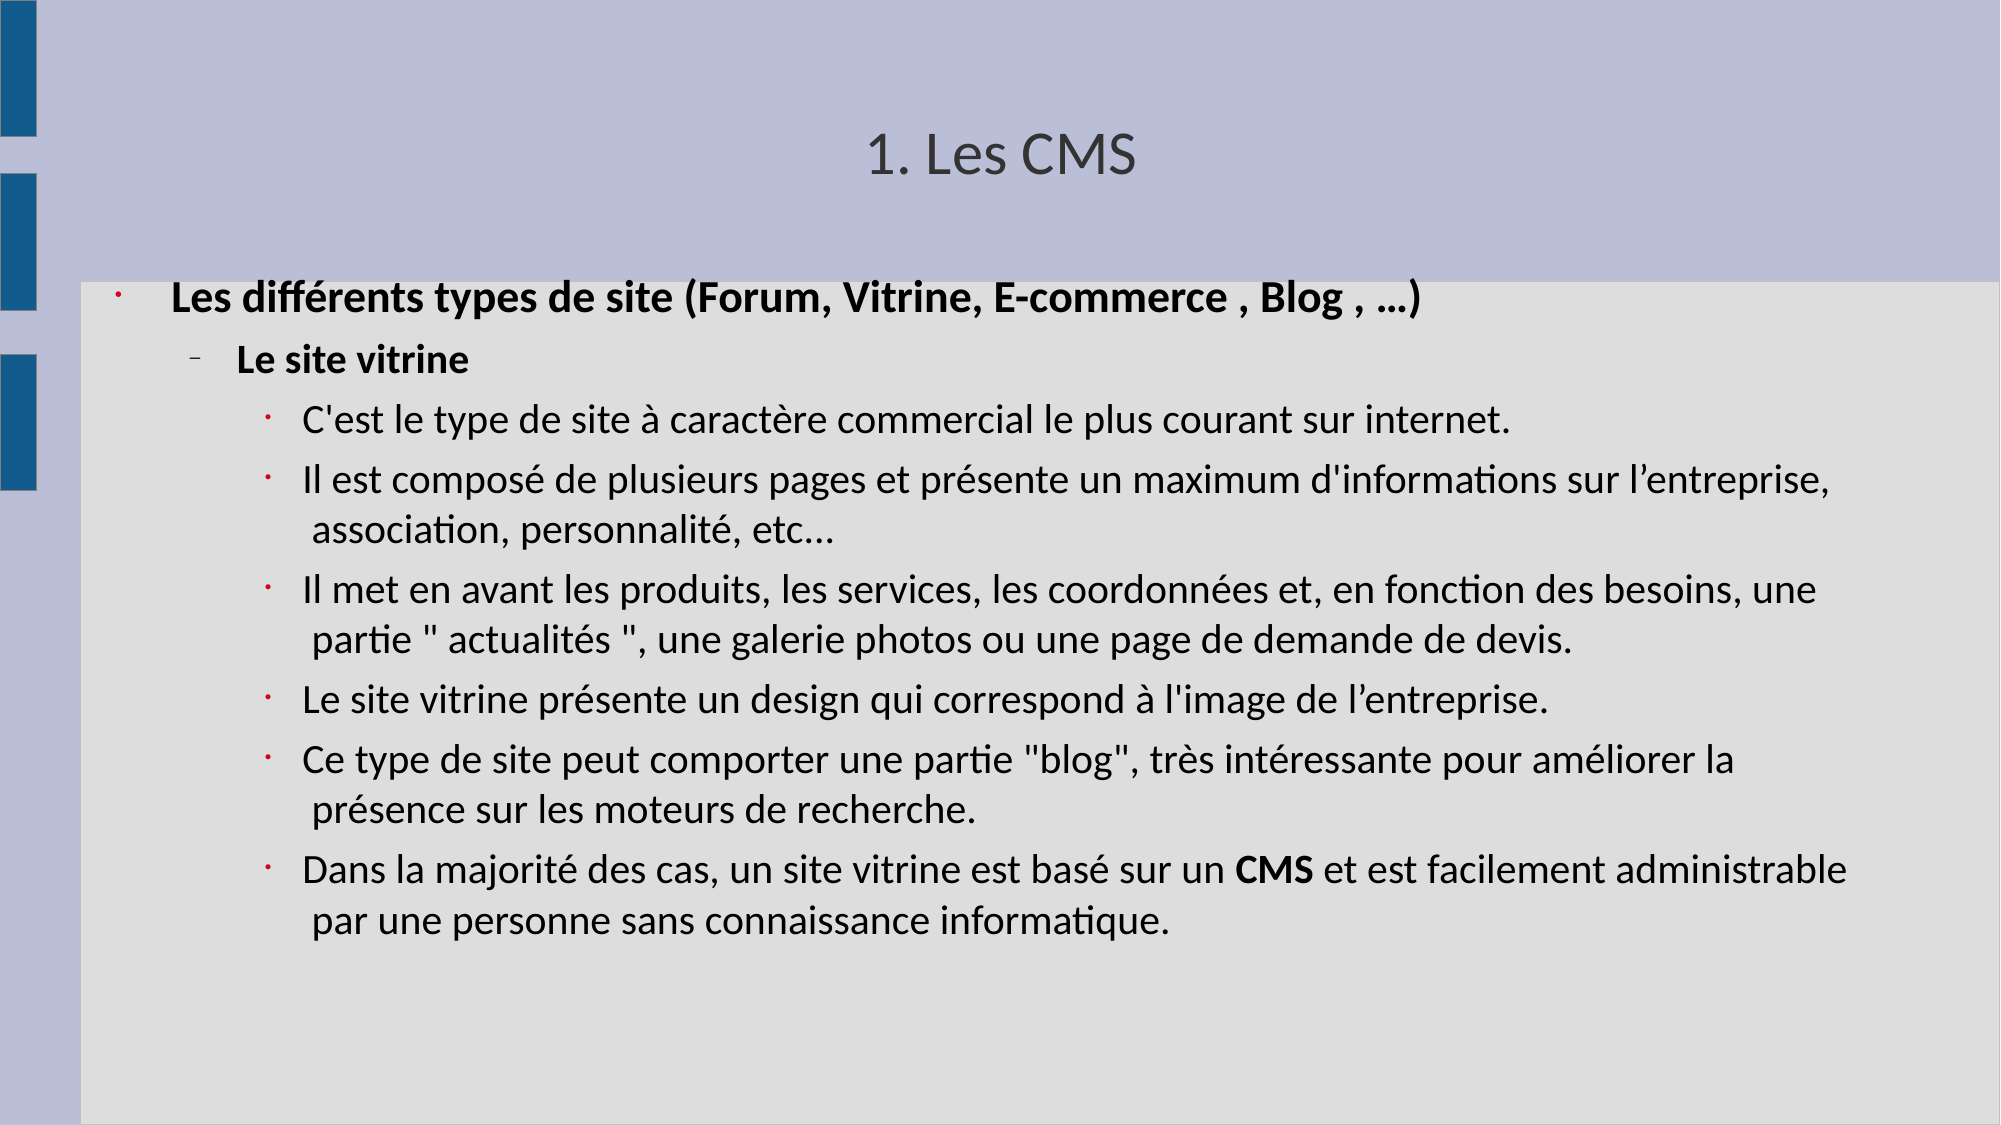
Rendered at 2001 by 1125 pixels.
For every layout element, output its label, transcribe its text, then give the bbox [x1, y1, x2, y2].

title 1. Les CMS [859, 109, 1141, 254]
text_box Les différents types de site (Forum, Vitrine, E-commerce , Blog , …) Le site vitrine C'est le type de site à caractère commercial le plus courant sur internet. Il est composé de plusieurs pages et présente un maximum d'informations sur l’entreprise, association, personnalité, etc... Il met en avant les produits, les services, les coordonnées et, en fonction des besoins, une partie " actualités ", une galerie photos ou une page de demande de devis. Le site vitrine présente un design qui correspond à l'image de l’entreprise. Ce type de site peut comporter une partie "blog", très intéressante pour améliorer la présence sur les moteurs de recherche. Dans la majorité des cas, un site vitrine est basé sur un CMS et est facilement administrable par une personne sans connaissance informatique. [112, 254, 1852, 943]
